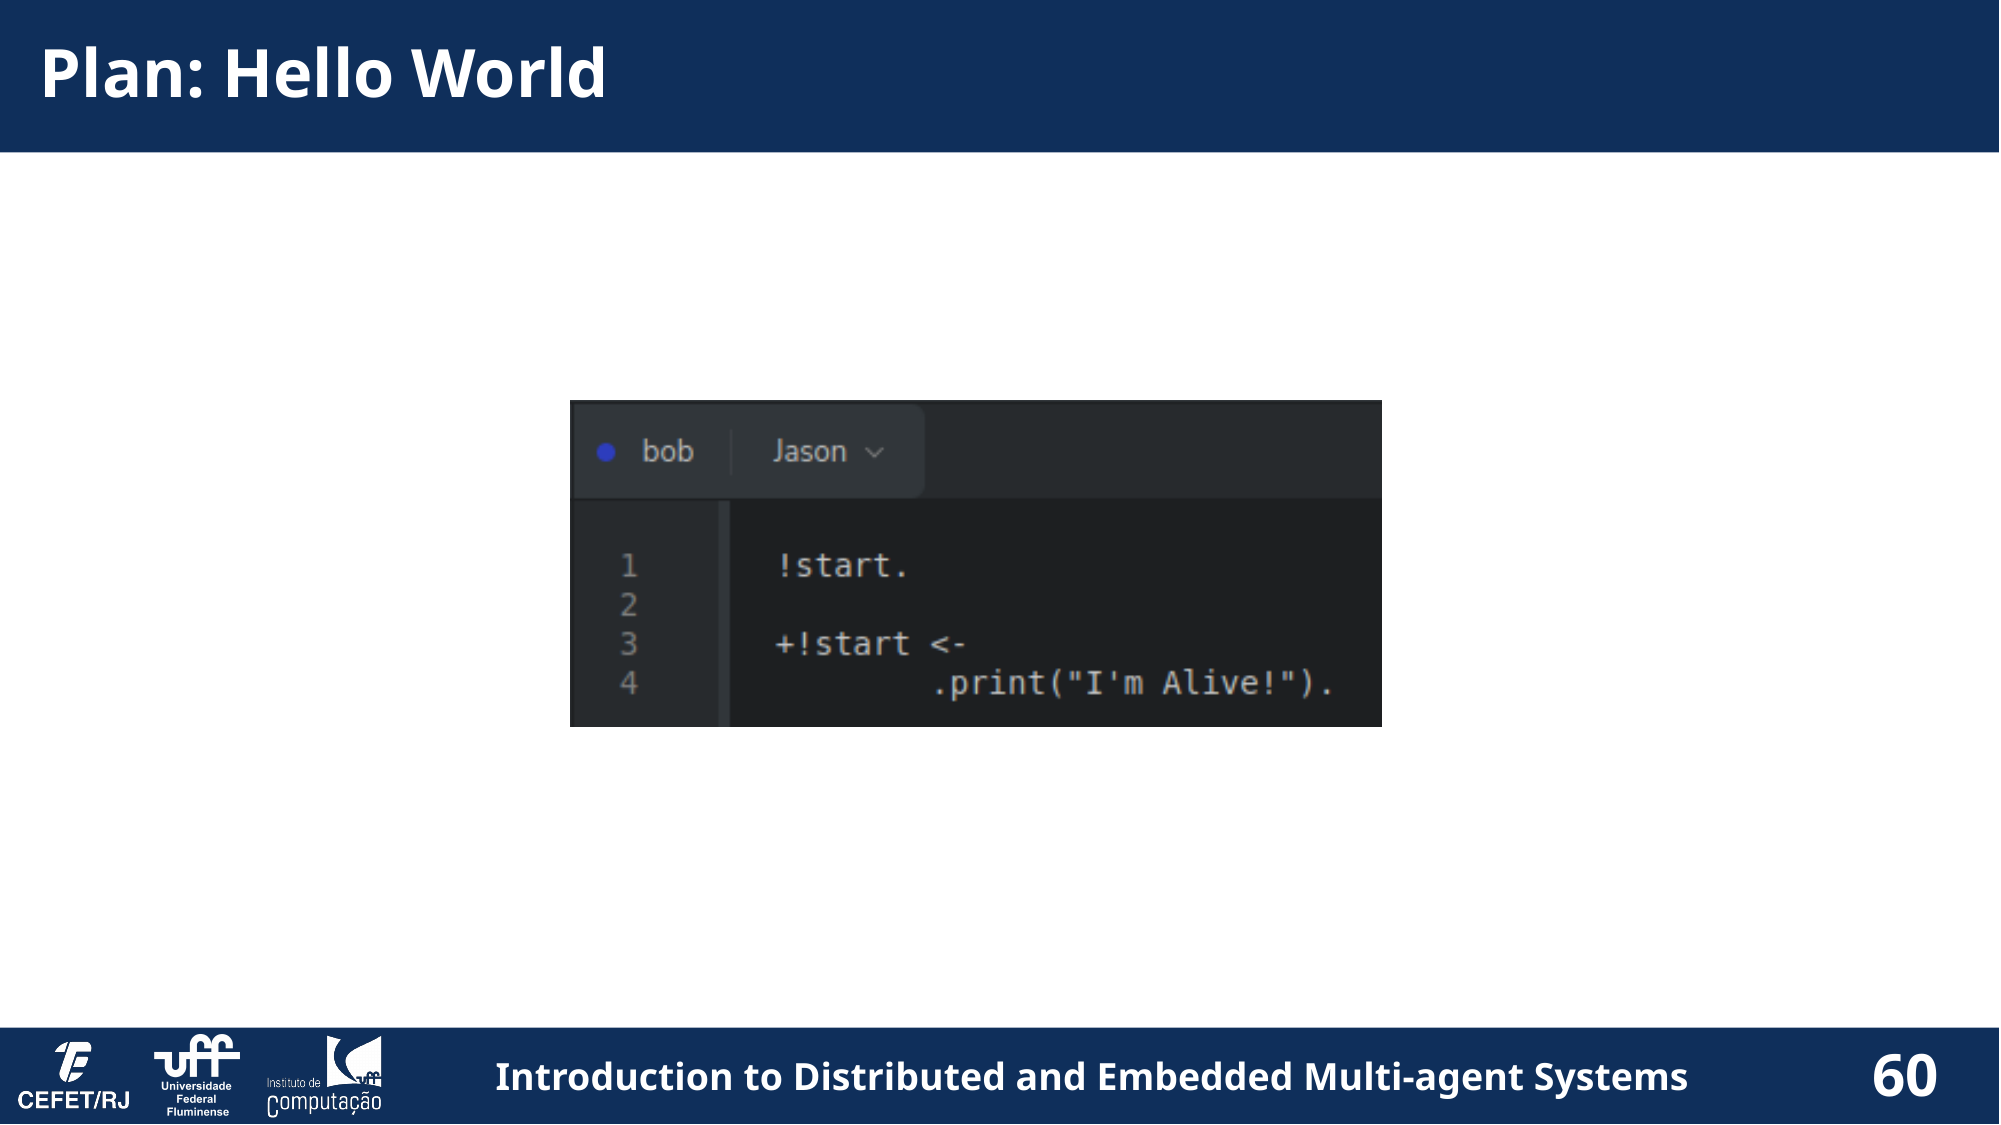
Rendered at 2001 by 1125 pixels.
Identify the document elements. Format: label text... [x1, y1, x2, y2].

picture [153, 1033, 241, 1121]
text_box Plan: Hello World [25, 23, 1999, 119]
picture [570, 400, 1382, 727]
picture [265, 1033, 383, 1118]
picture [18, 1021, 129, 1125]
